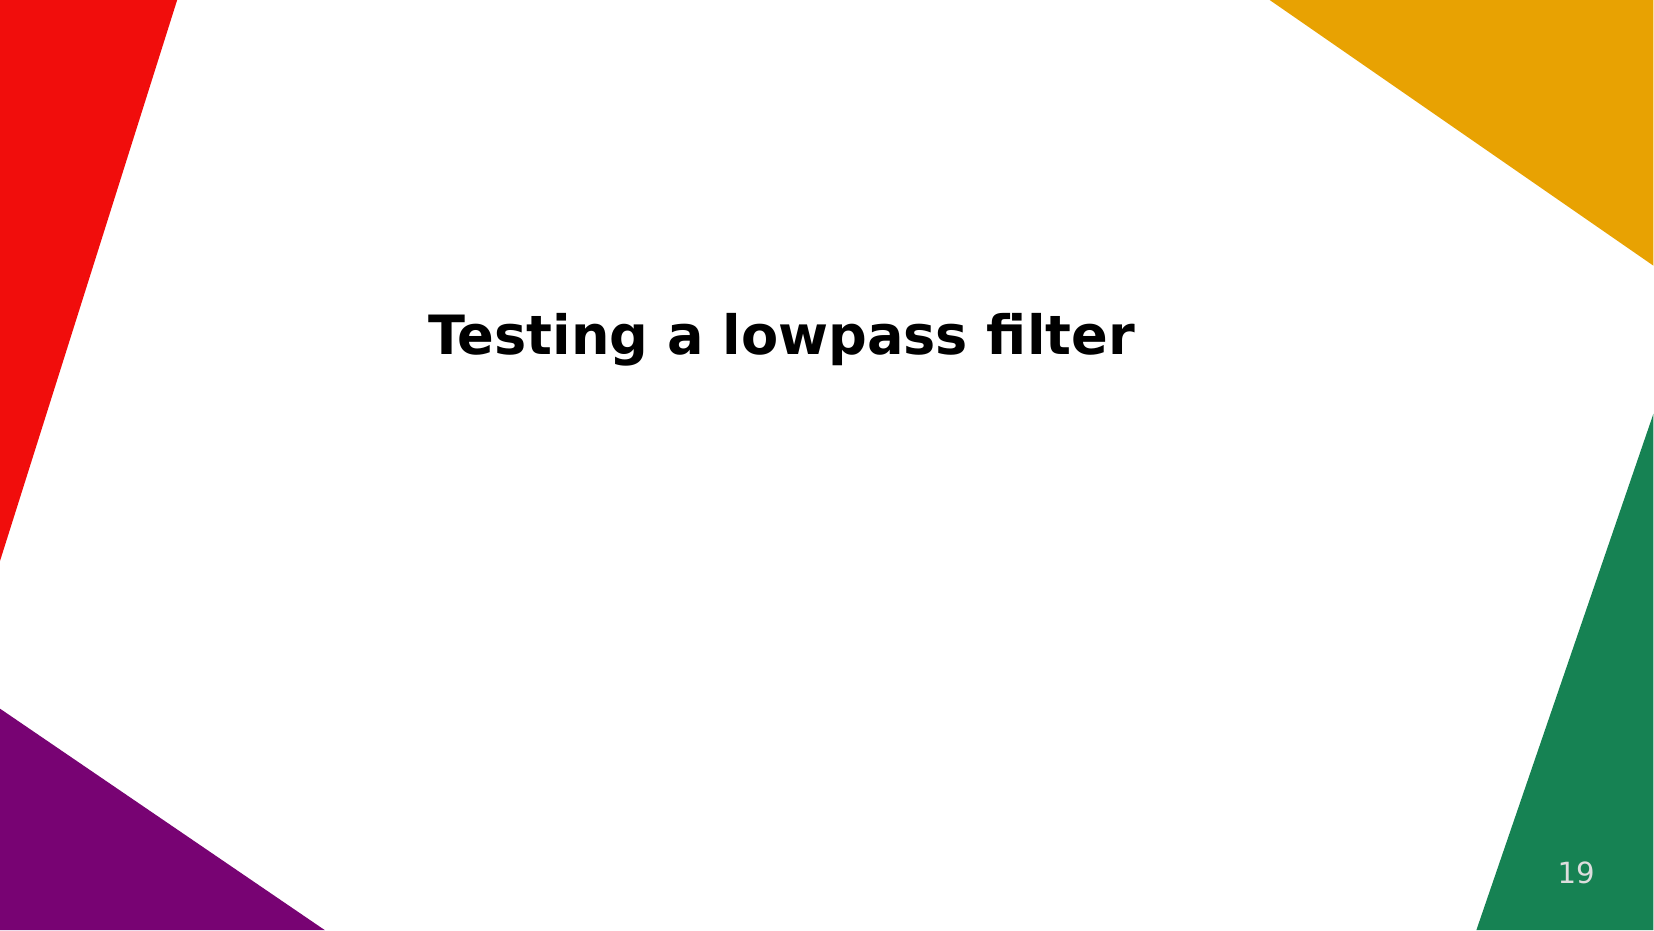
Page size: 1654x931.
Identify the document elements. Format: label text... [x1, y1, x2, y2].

text_box Testing a lowpass filter [413, 265, 1477, 407]
